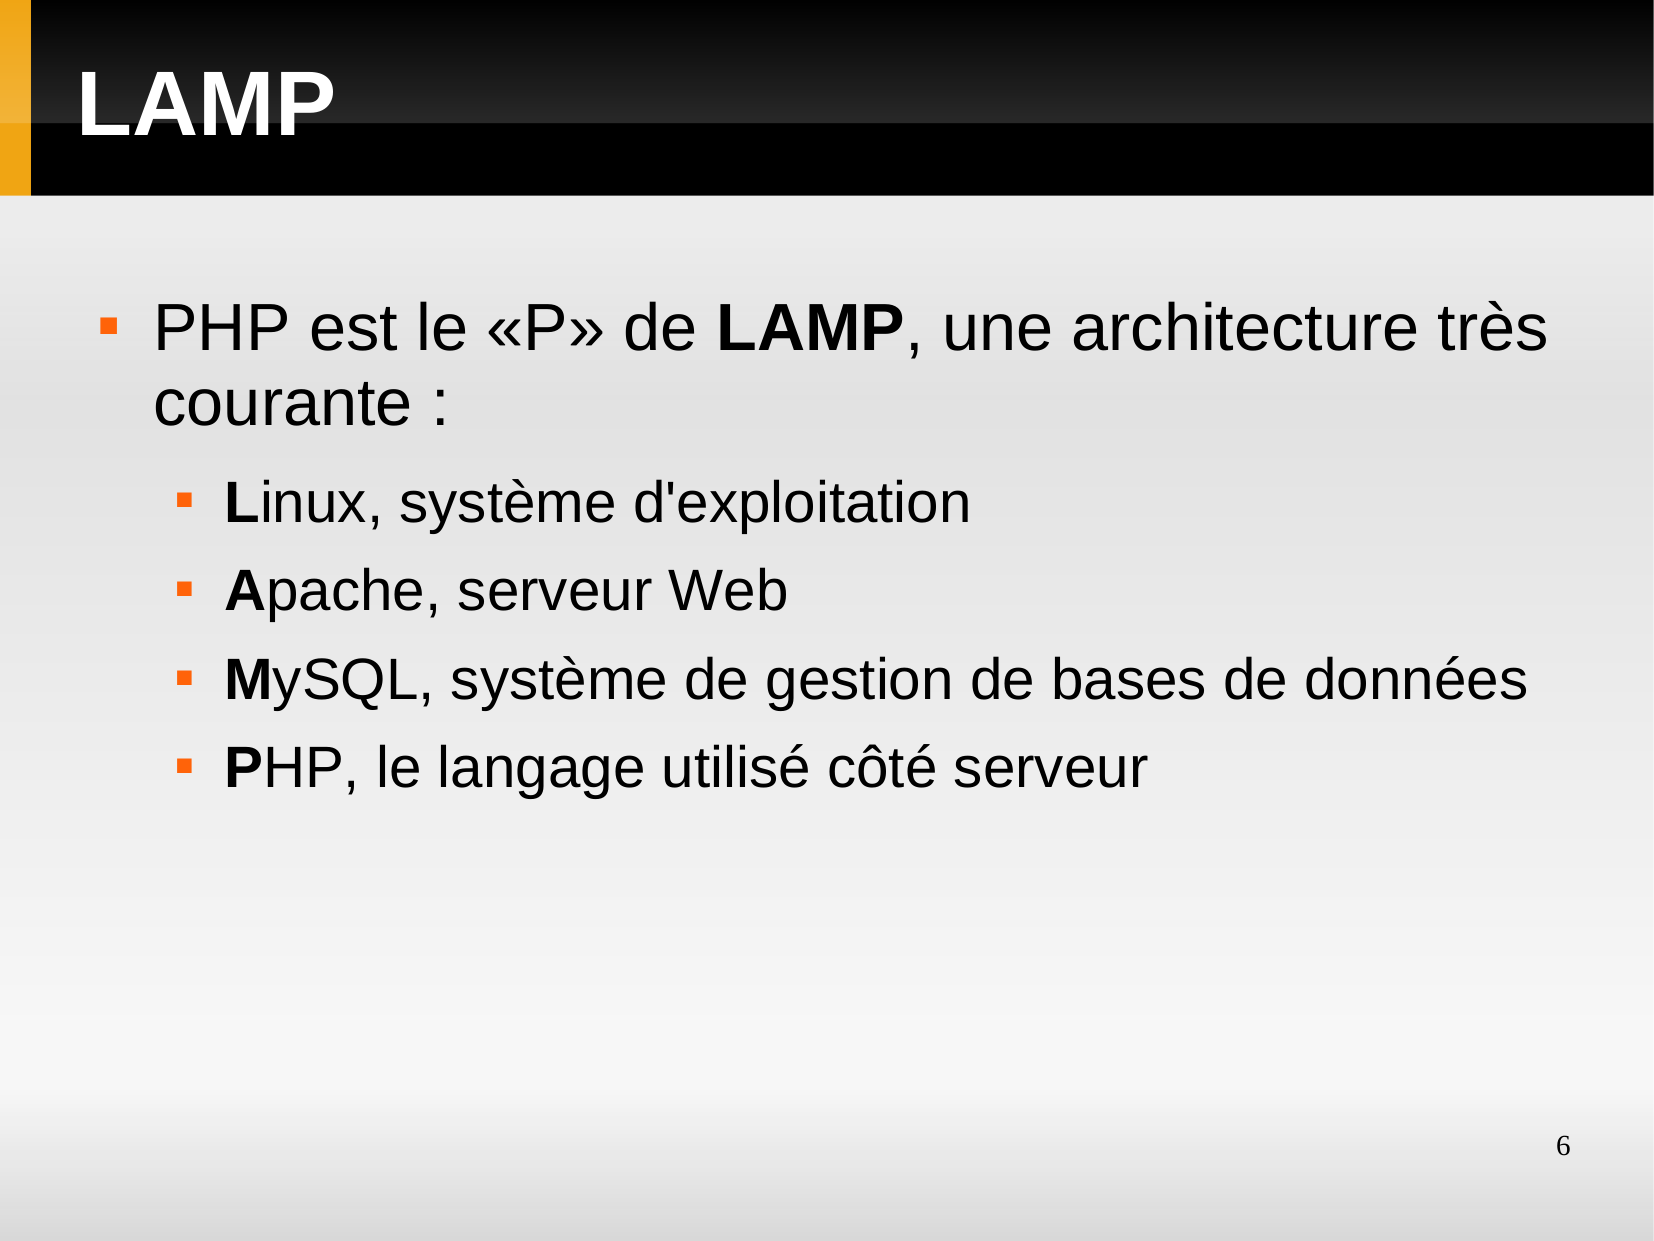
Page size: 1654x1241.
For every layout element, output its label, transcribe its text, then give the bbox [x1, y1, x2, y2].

list PHP est le «P» de LAMP, une architecture très courante : Linux, système d'exploitation Apache, serveur Web MySQL, système de gestion de bases de données PHP, le langage utilisé côté serveur [82, 290, 1571, 1109]
title LAMP [76, 0, 1565, 208]
picture [0, 0, 1654, 1241]
